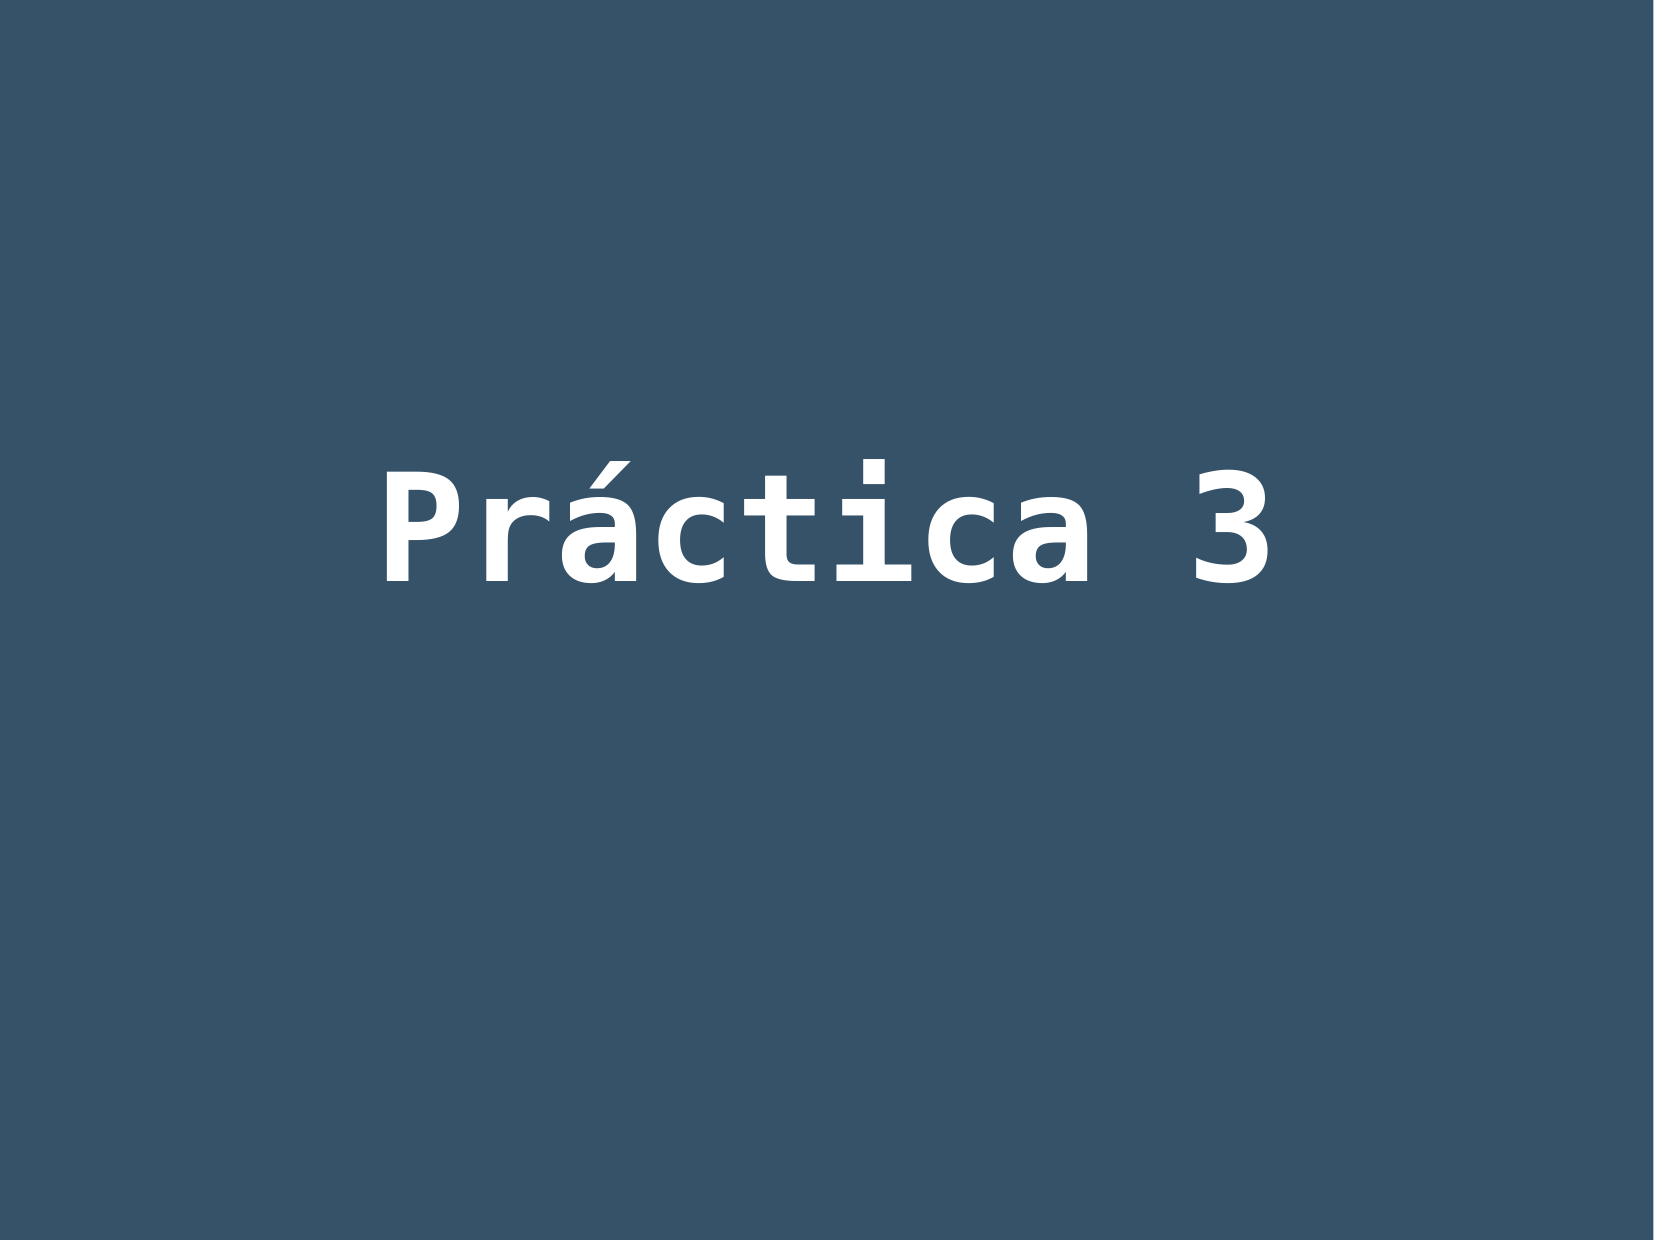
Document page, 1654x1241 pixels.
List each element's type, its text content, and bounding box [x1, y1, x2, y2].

subtitle Práctica 3 [82, 49, 1571, 1010]
